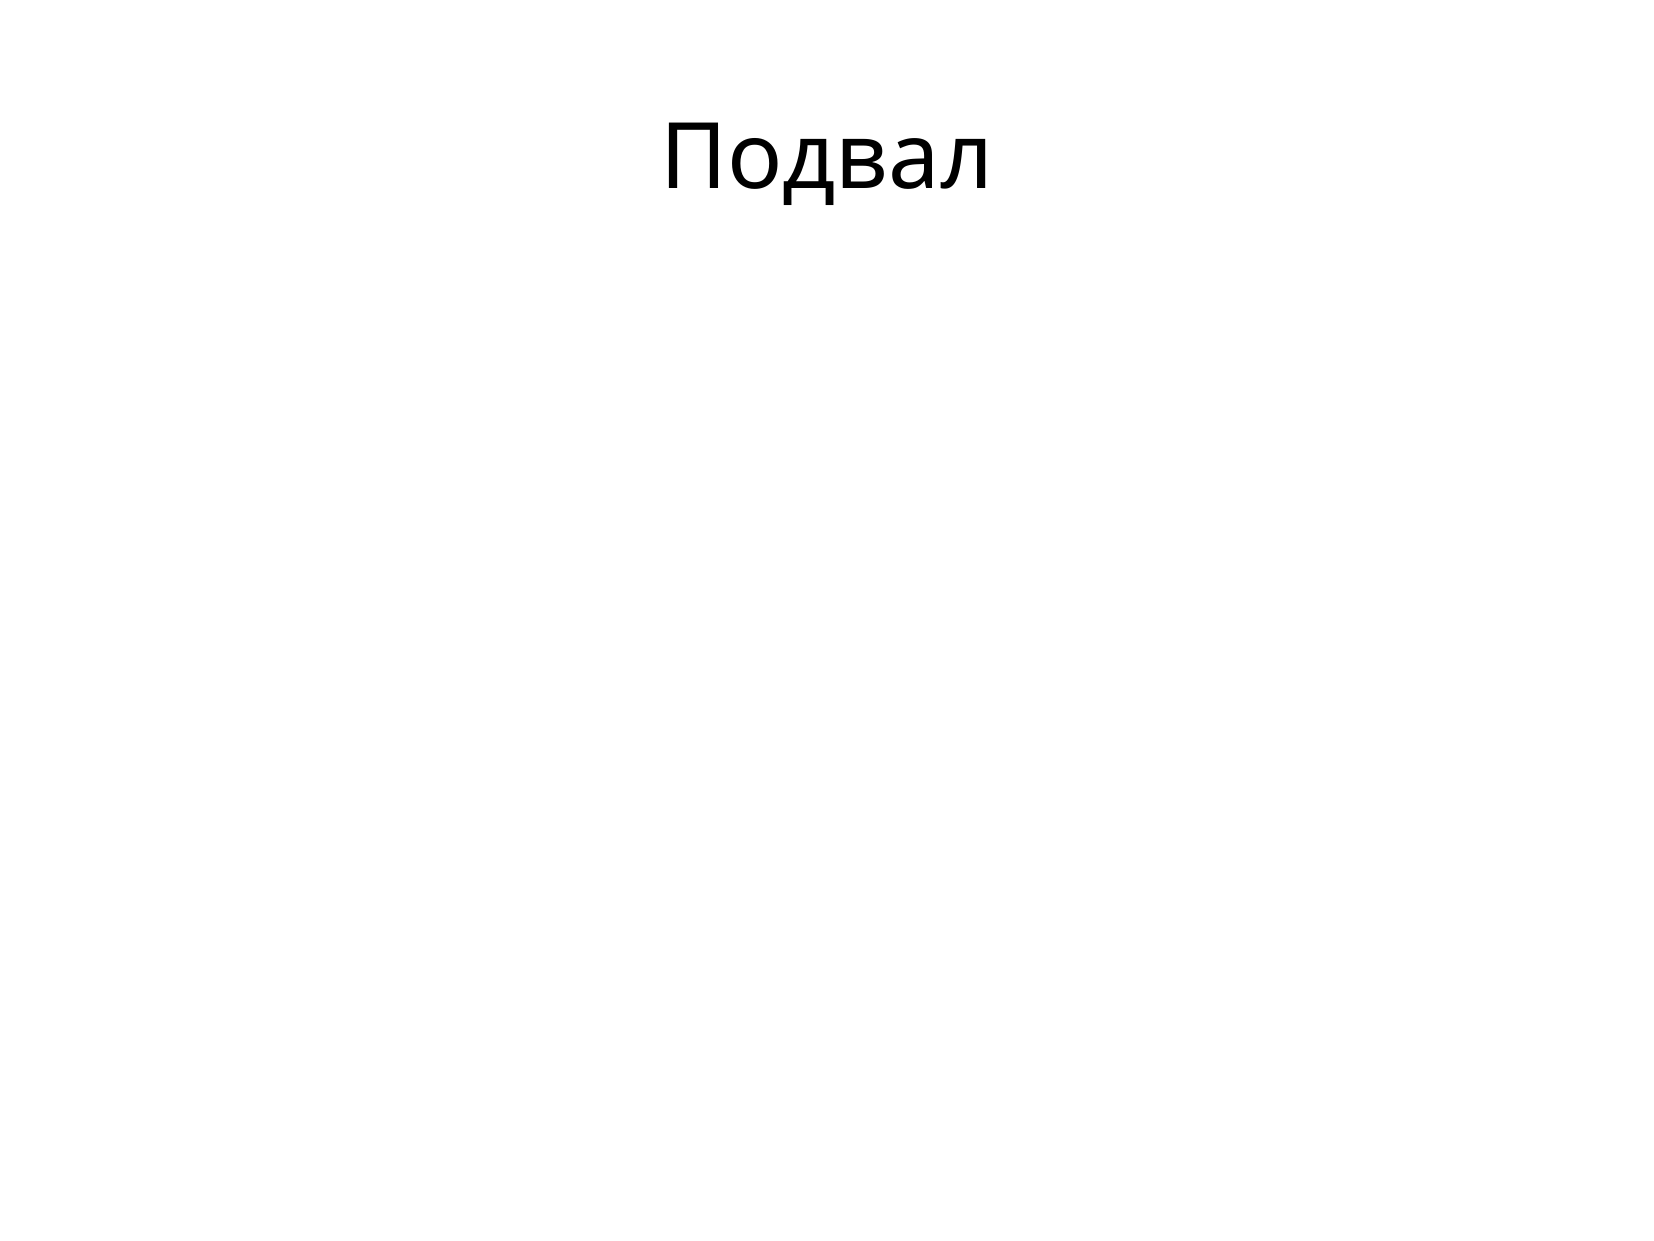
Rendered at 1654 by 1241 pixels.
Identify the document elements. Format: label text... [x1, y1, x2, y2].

title Подвал [82, 49, 1571, 257]
